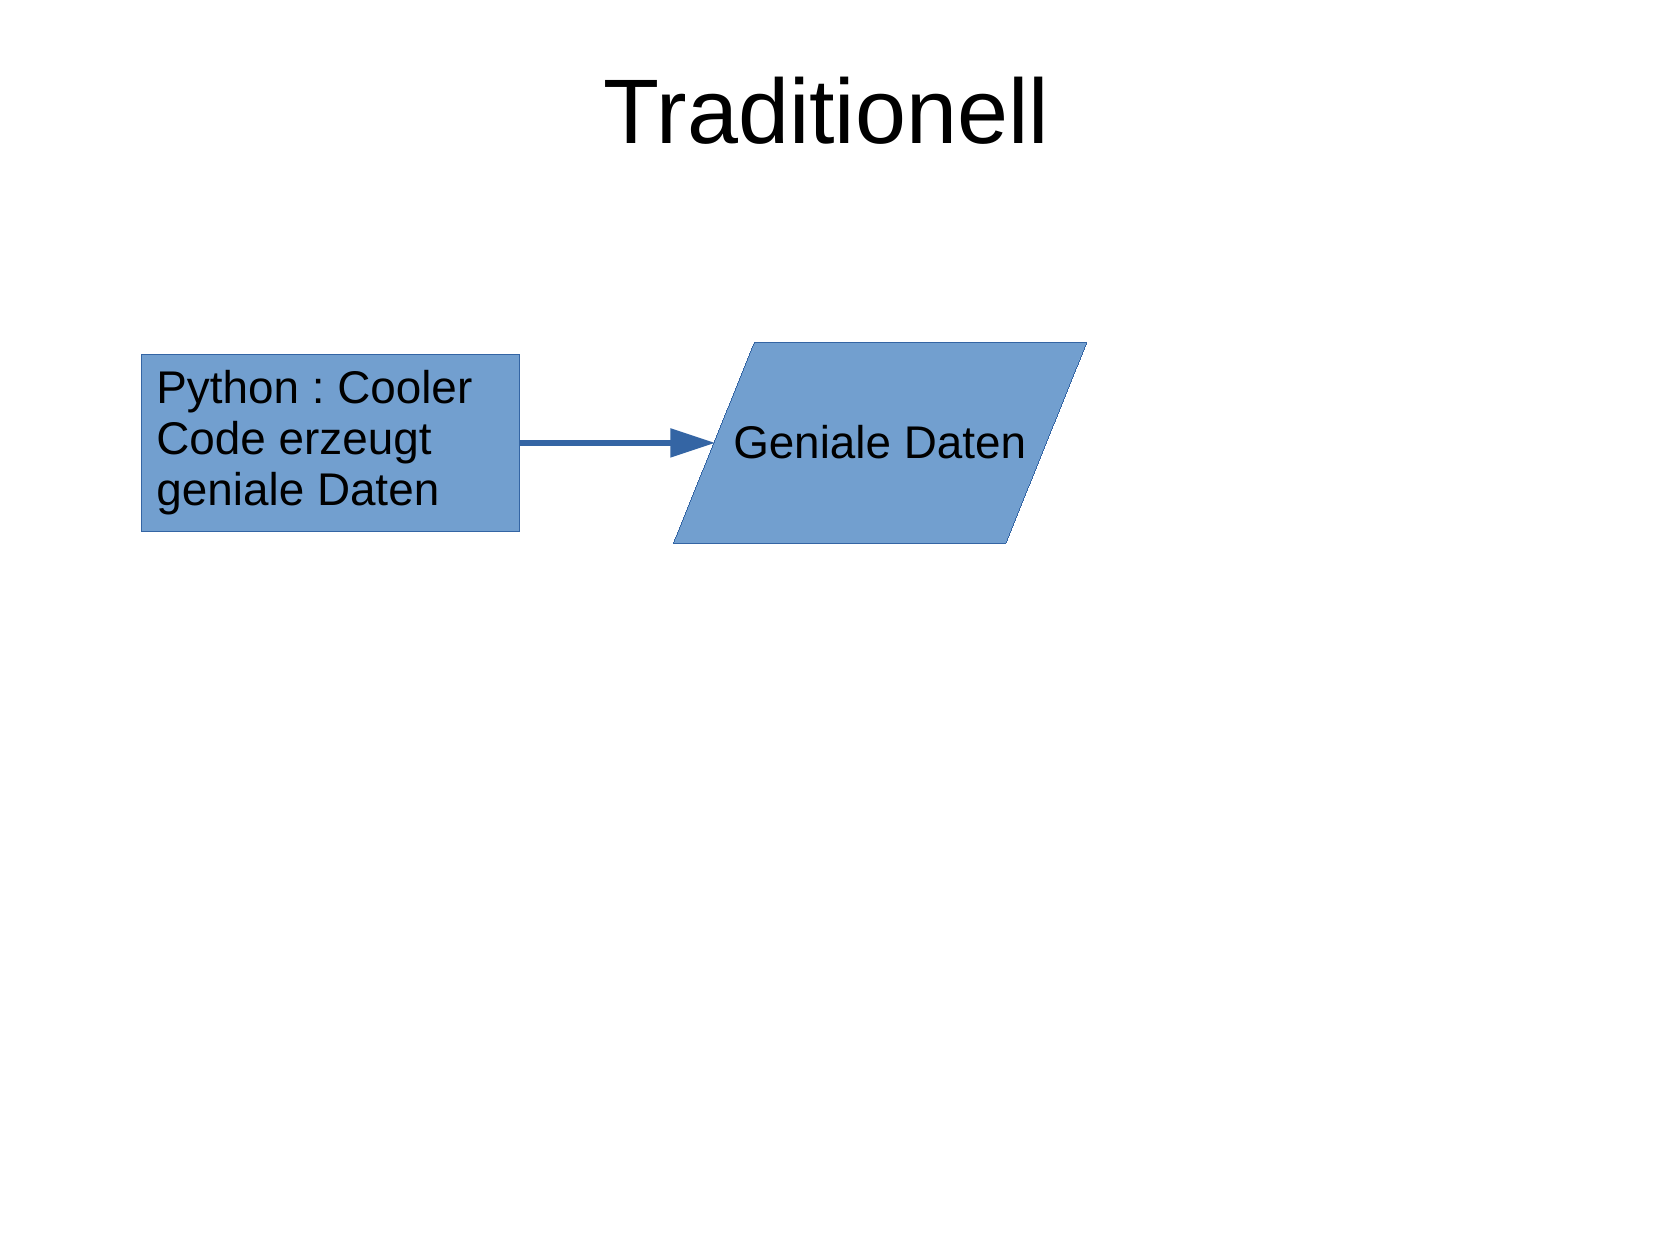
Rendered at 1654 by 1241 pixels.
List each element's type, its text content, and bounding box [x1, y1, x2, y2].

title Traditionell [82, 8, 1571, 216]
text_box Python : Cooler Code erzeugt geniale Daten [141, 354, 520, 532]
text_box Geniale Daten [673, 342, 1087, 544]
